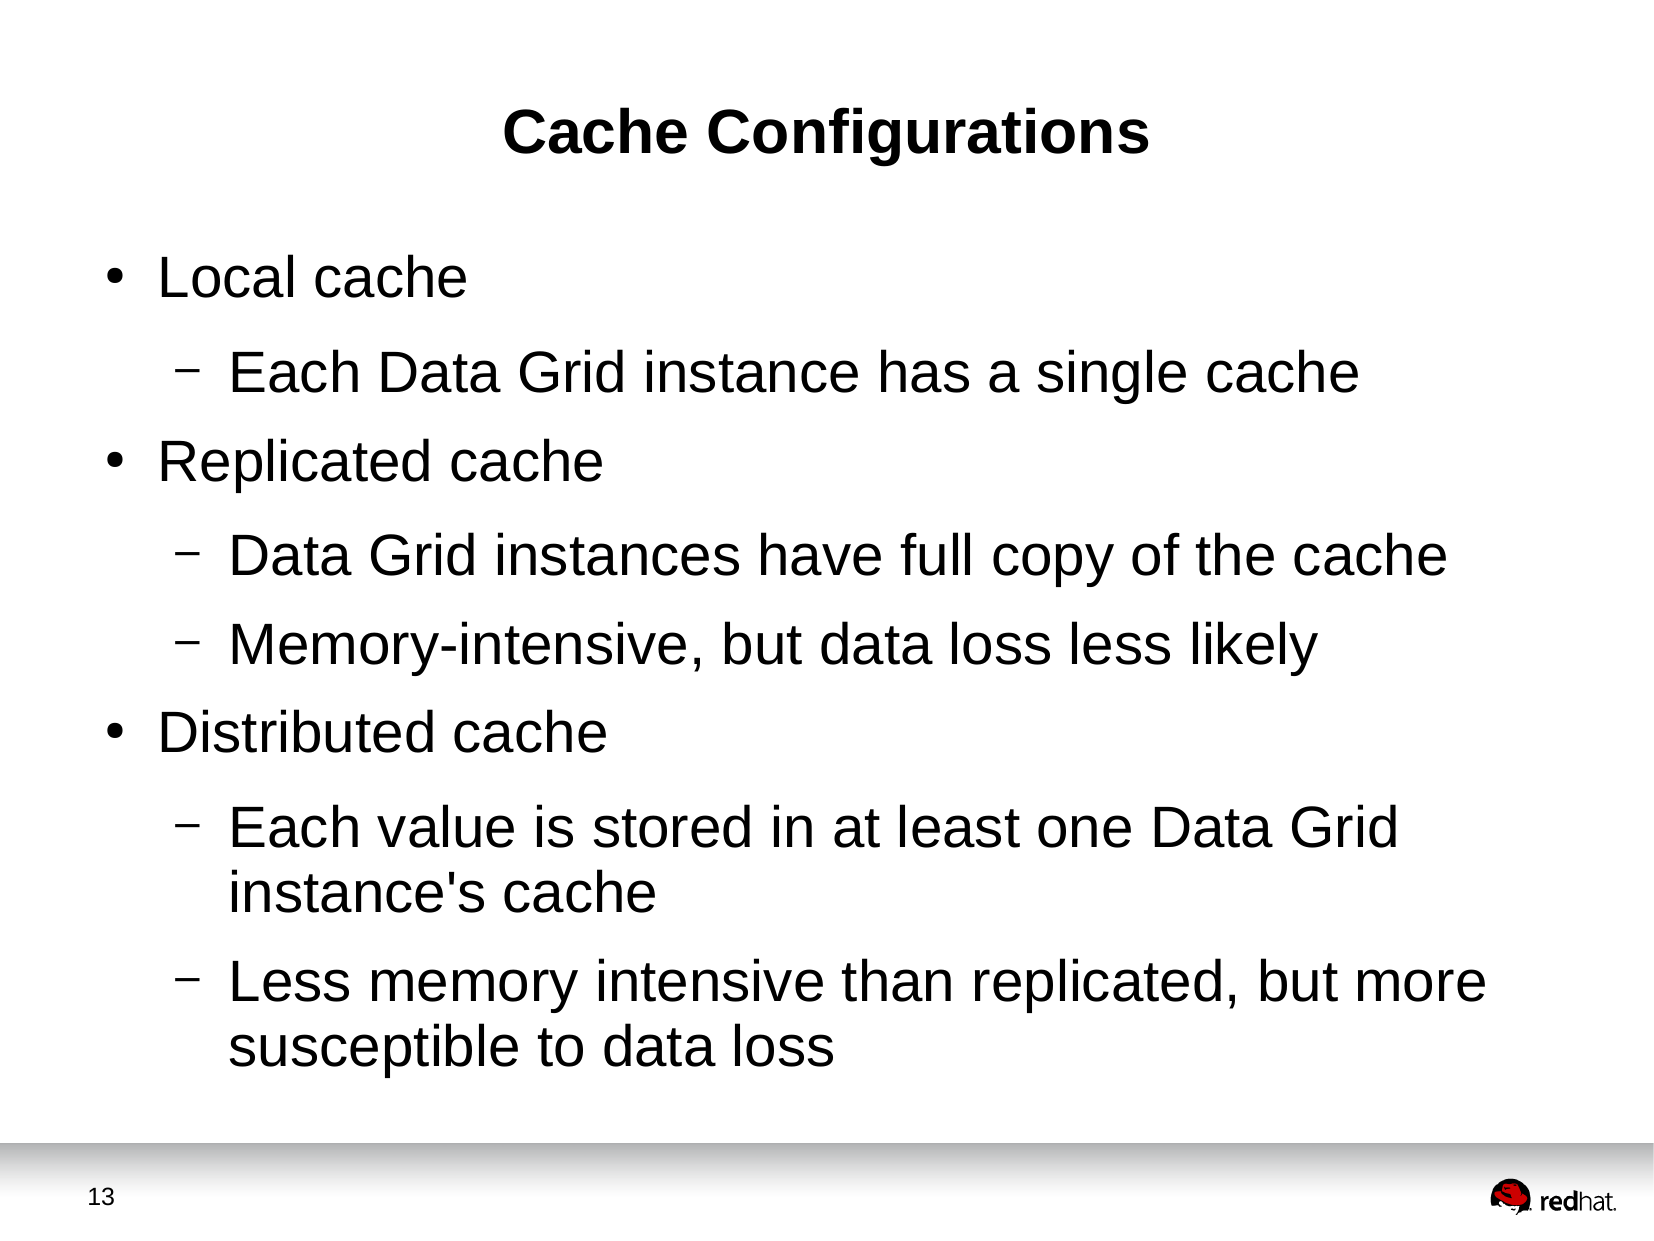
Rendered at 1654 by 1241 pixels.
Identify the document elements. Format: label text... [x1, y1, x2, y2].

list Local cache Each Data Grid instance has a single cache Replicated cache Data Grid instances have full copy of the cache Memory-intensive, but data loss less likely Distributed cache Each value is stored in at least one Data Grid instance's cache Less memory intensive than replicated, but more susceptible to data loss [86, 245, 1576, 1128]
picture [0, 1143, 1654, 1241]
title Cache Configurations [82, 37, 1571, 226]
